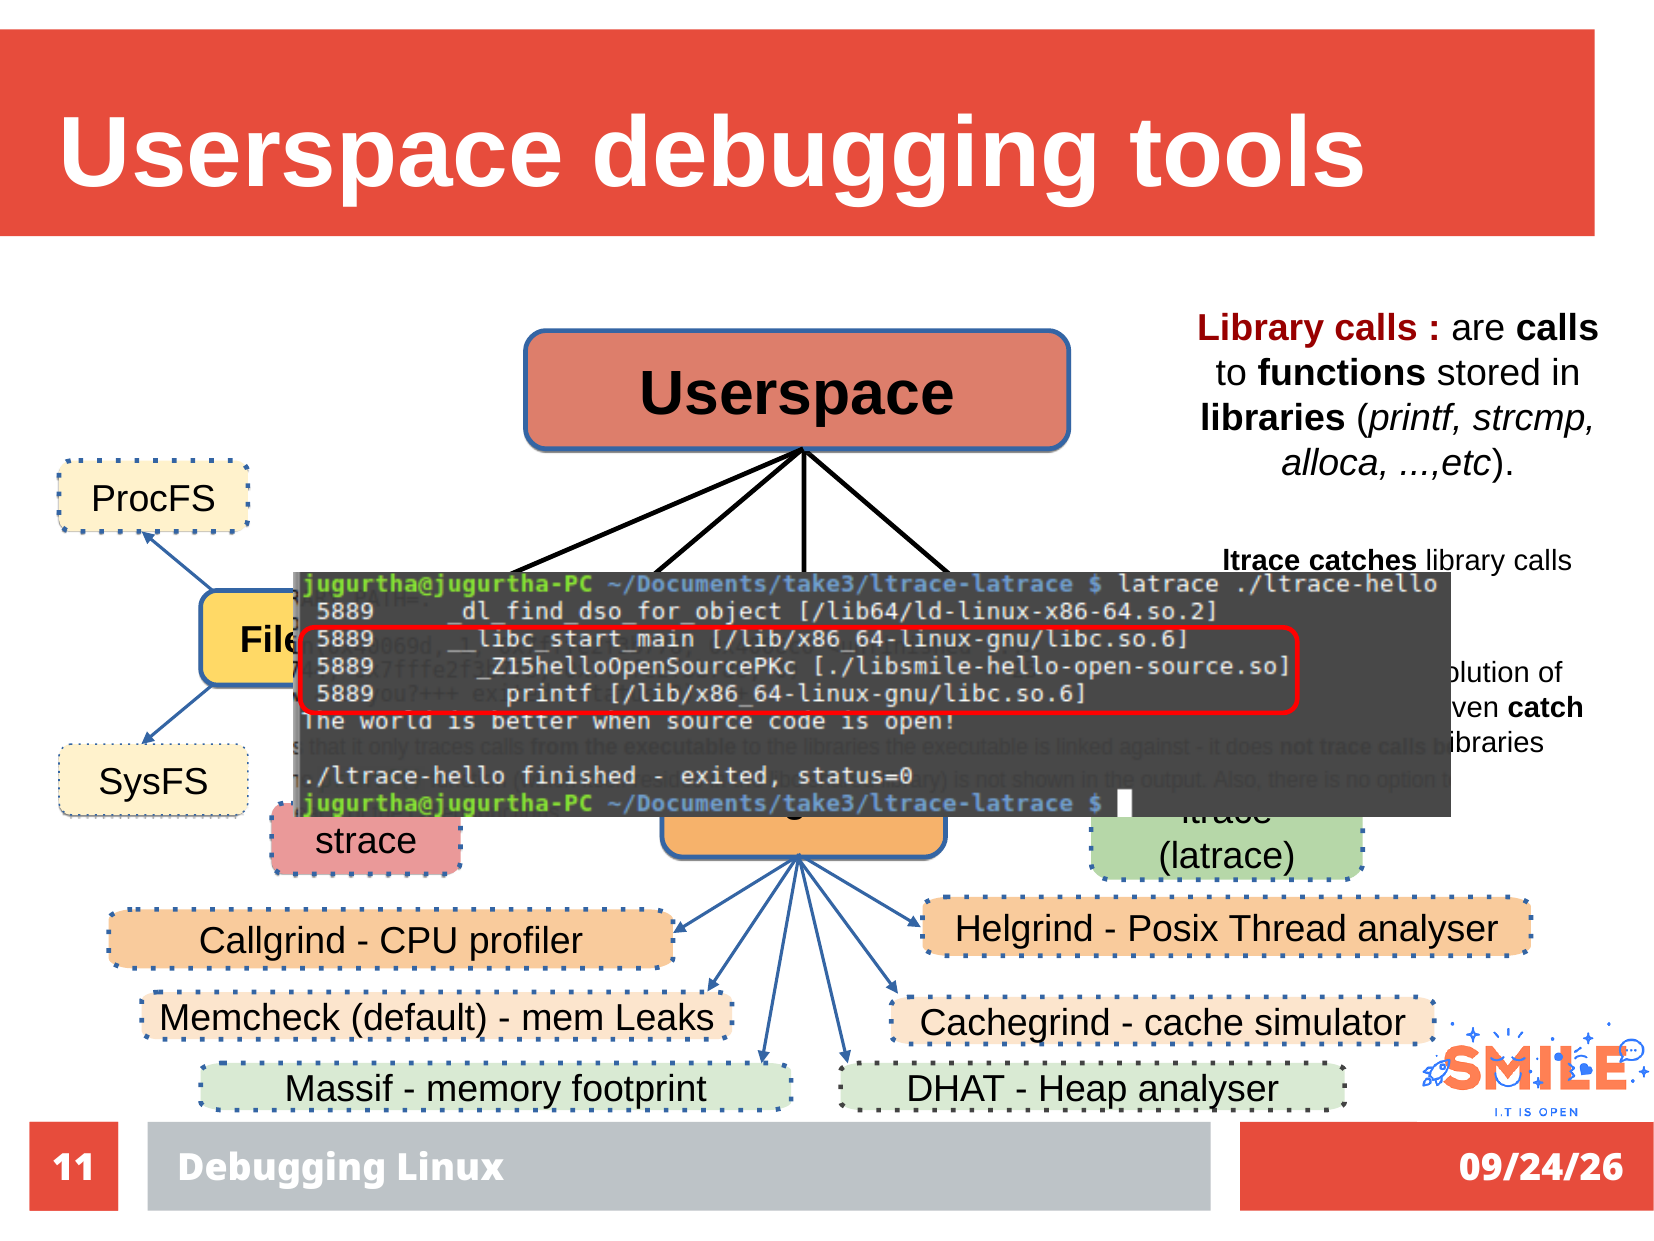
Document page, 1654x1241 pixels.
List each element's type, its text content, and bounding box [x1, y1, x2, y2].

text_box ltrace catches library calls [1176, 526, 1618, 596]
text_box Cachegrind - cache simulator [891, 996, 1435, 1045]
text_box Helgrind - Posix Thread analyser [922, 896, 1531, 956]
text_box Filesystem [200, 590, 293, 685]
text_box SysFS [58, 744, 248, 815]
text_box Callgrind - CPU profiler [108, 909, 673, 969]
text_box ltrace (latrace) [1091, 817, 1363, 880]
text_box Userspace debugging tools [1058, 142, 1081, 176]
text_box Userspace debugging tools [357, 142, 379, 178]
text_box latrace is the evolution of ltrace which can even catch calls between libraries [1451, 638, 1618, 757]
text_box Memcheck (default) - mem Leaks [141, 992, 733, 1040]
picture [1417, 1019, 1653, 1122]
picture [293, 572, 1451, 817]
text_box strace [271, 803, 461, 874]
text_box Library calls : are calls to functions stored in libraries (printf, strcmp, alloca, ...,etc). [1172, 287, 1624, 532]
text_box DHAT - Heap analyser [840, 1062, 1345, 1111]
text_box Valgrind [662, 817, 946, 857]
text_box Massif - memory footprint [200, 1062, 792, 1111]
text_box Userspace debugging tools [847, 142, 870, 176]
text_box Userspace [525, 330, 1069, 449]
text_box Userspace debugging tools [908, 142, 931, 176]
text_box Userspace debugging tools [58, 58, 1595, 207]
text_box ProcFS [58, 460, 248, 532]
